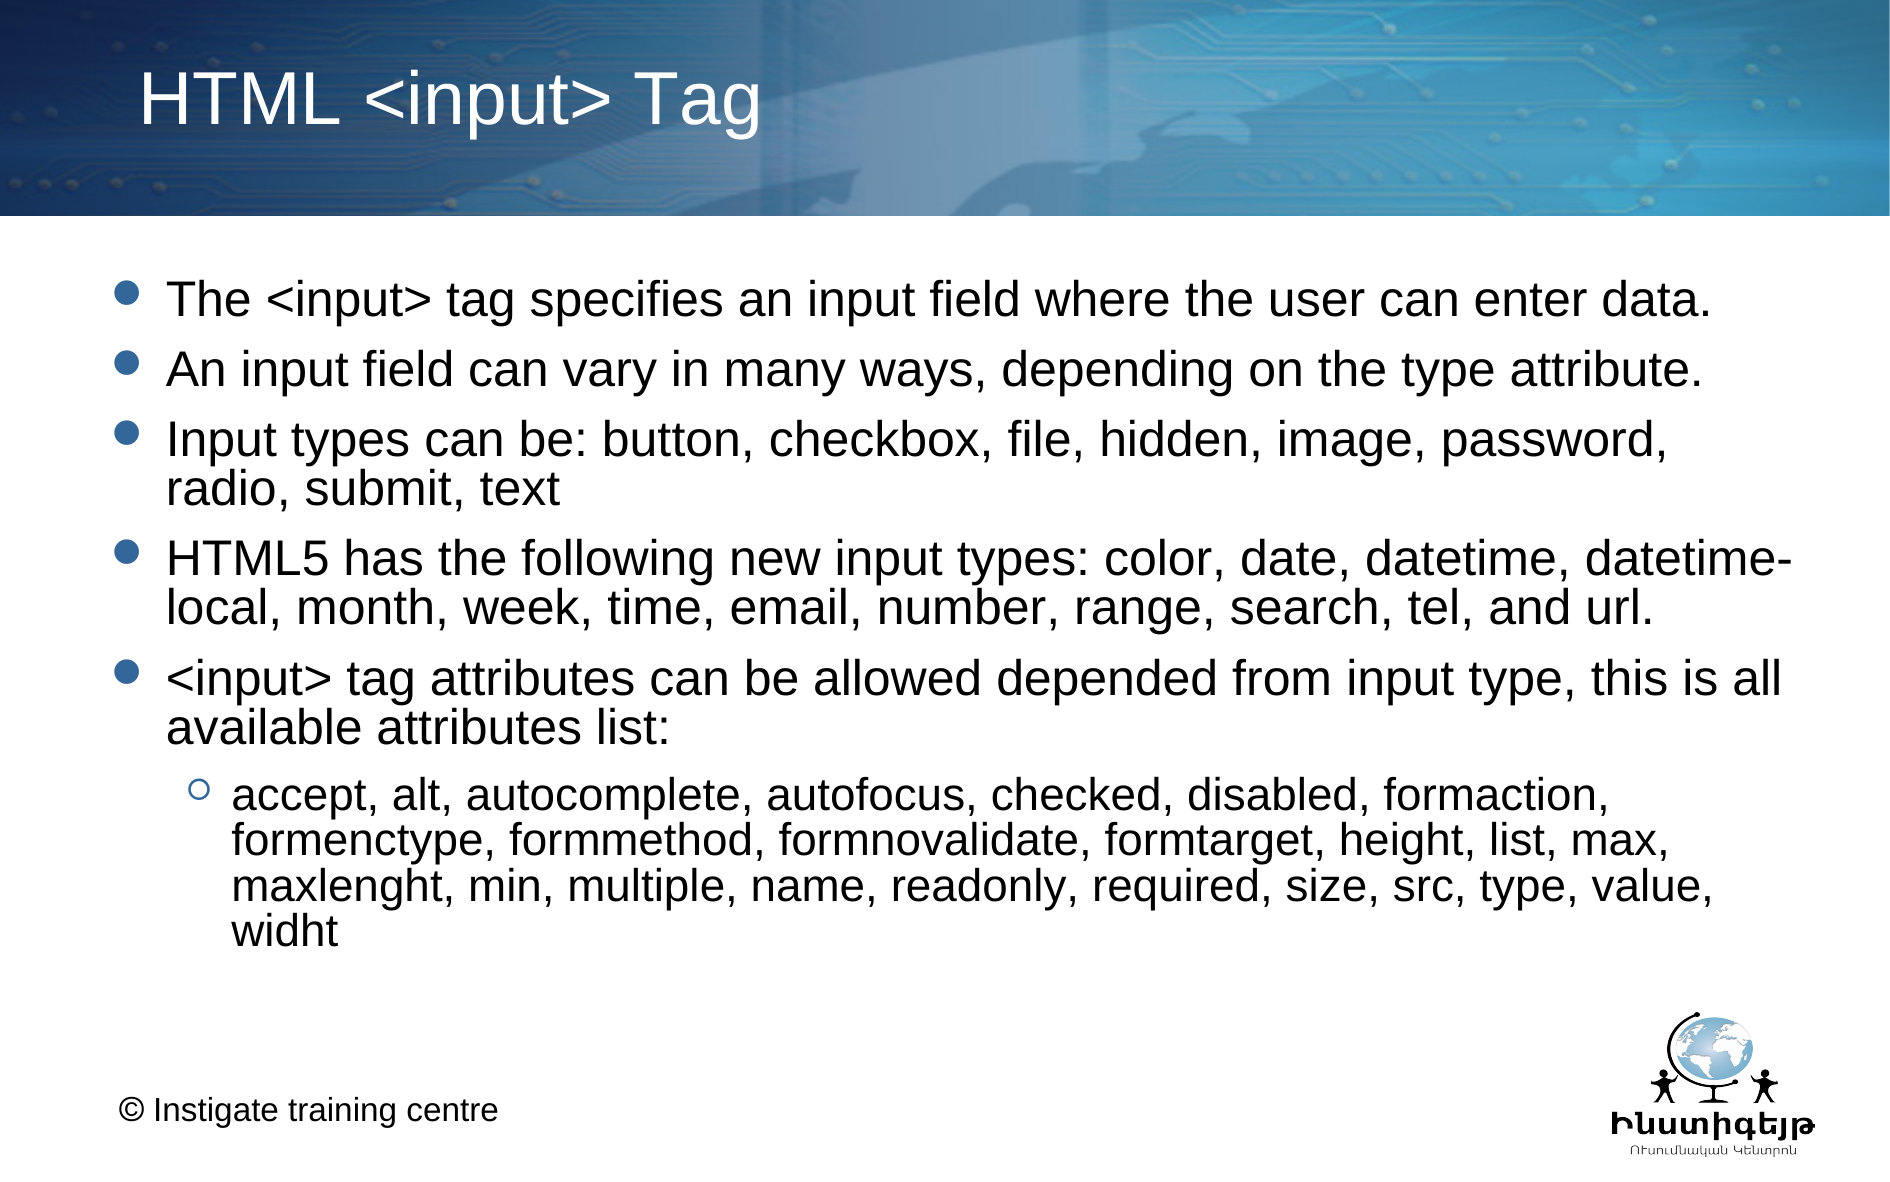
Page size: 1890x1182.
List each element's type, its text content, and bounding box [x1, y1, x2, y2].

picture [0, 0, 1890, 216]
list The <input> tag specifies an input field where the user can enter data. An input field can vary in many ways, depending on the type attribute. Input types can be: button, checkbox, file, hidden, image, password, radio, submit, text HTML5 has the following new input types: color, date, datetime, datetime-local, month, week, time, email, number, range, search, tel, and url. <input> tag attributes can be allowed depended from input type, this is all available attributes list: accept, alt, autocomplete, autofocus, checked, disabled, formaction, formenctype, formmethod, formnovalidate, formtarget, height, list, max, maxlenght, min, multiple, name, readonly, required, size, src, type, value, widht [110, 276, 1801, 301]
picture [1612, 1012, 1815, 1157]
